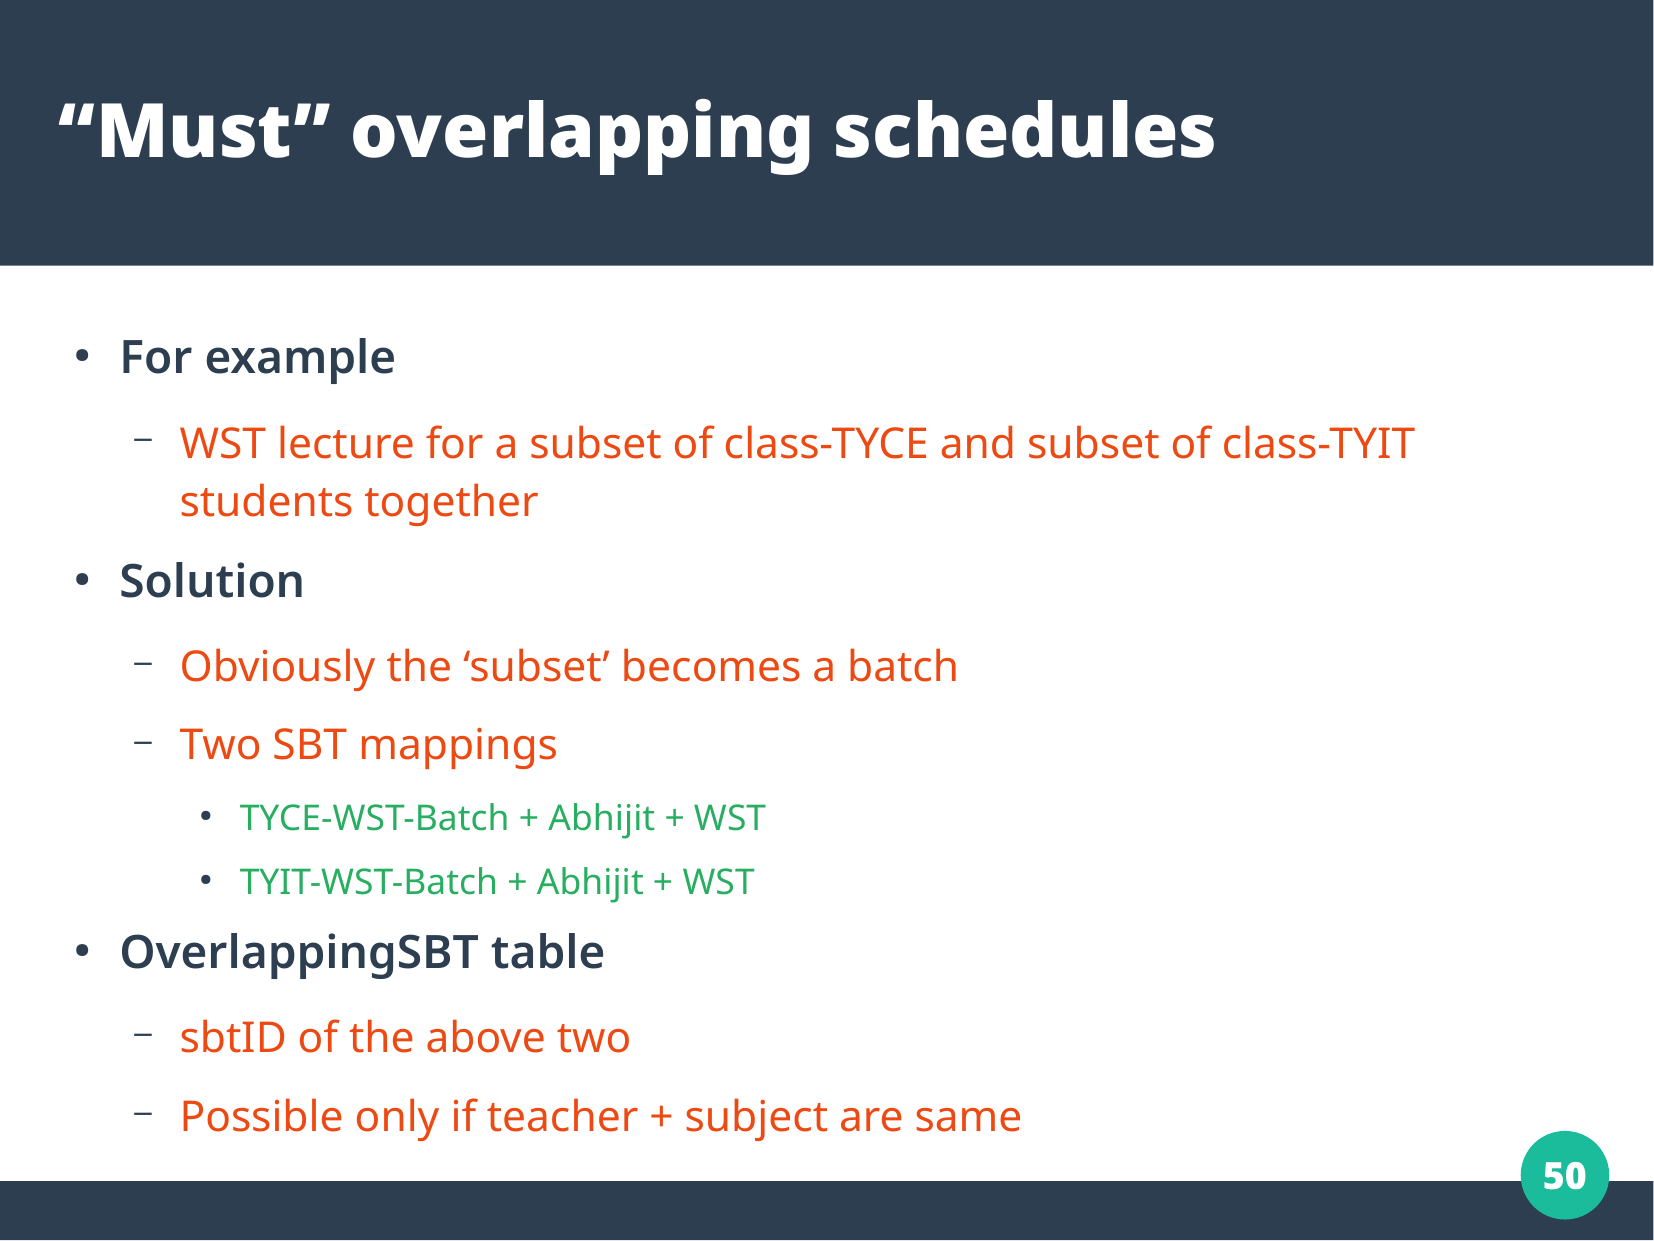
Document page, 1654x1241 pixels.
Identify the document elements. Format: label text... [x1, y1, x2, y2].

list For example WST lecture for a subset of class-TYCE and subset of class-TYIT students together Solution Obviously the ‘subset’ becomes a batch Two SBT mappings TYCE-WST-Batch + Abhijit + WST TYIT-WST-Batch + Abhijit + WST OverlappingSBT table sbtID of the above two Possible only if teacher + subject are same [59, 324, 1595, 1152]
title “Must” overlapping schedules [59, 49, 1595, 207]
